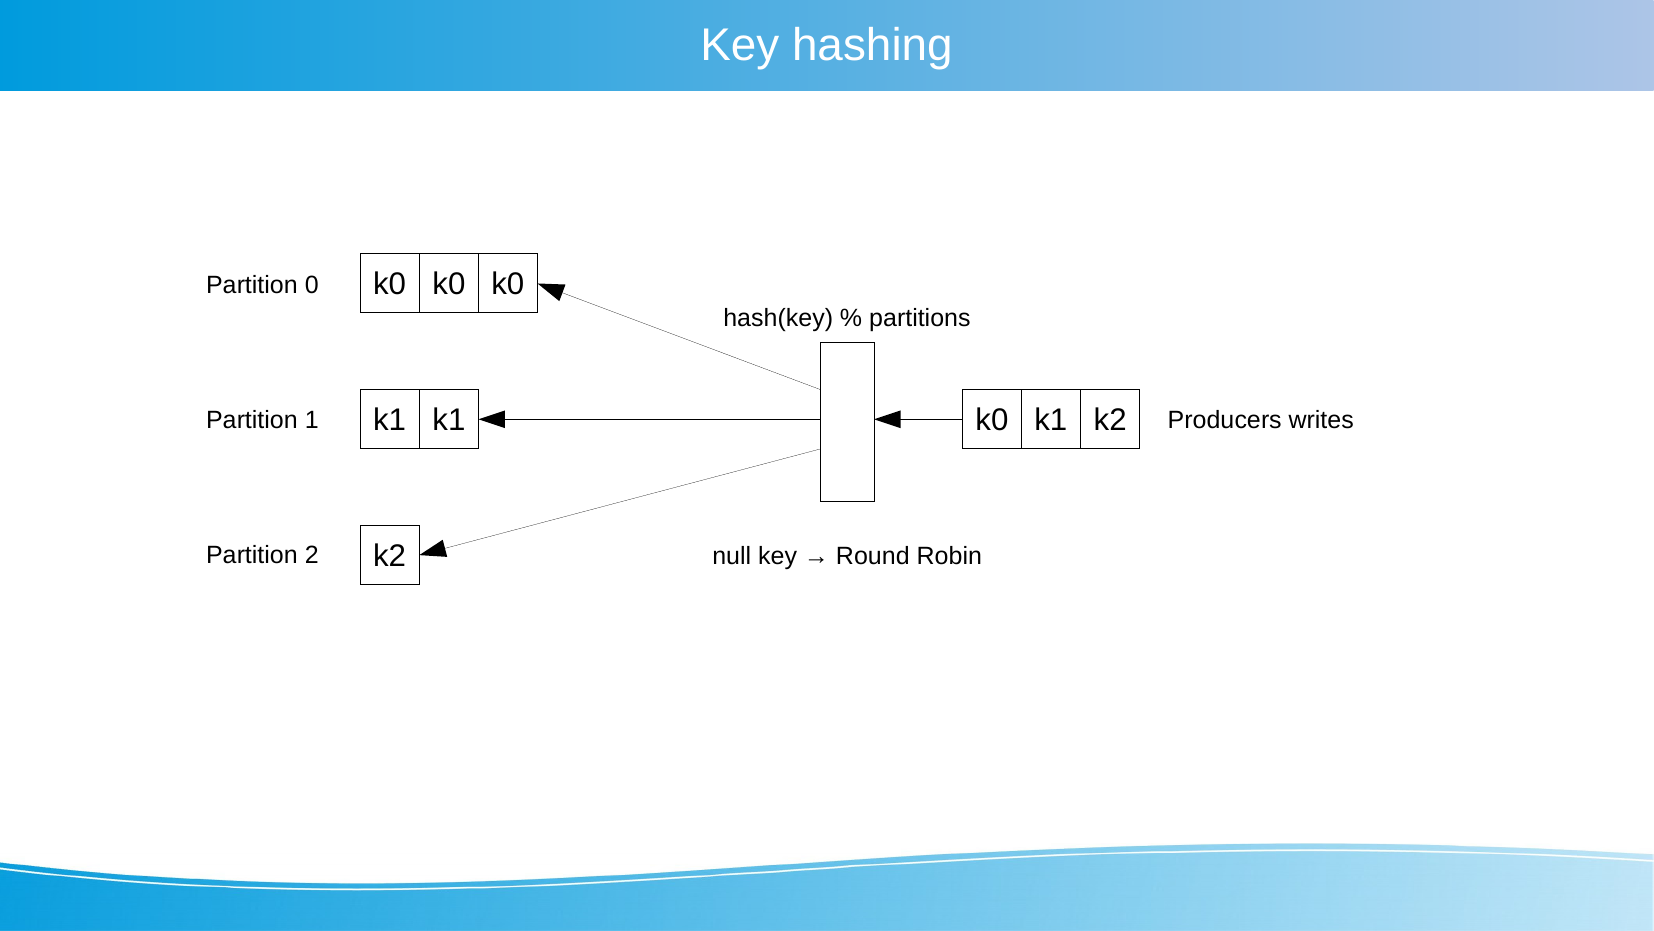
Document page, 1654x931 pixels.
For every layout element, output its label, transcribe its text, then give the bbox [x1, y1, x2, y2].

text_box k0 [361, 254, 419, 312]
text_box k2 [361, 526, 419, 584]
text_box k1 [419, 390, 478, 448]
text_box null key → Round Robin [714, 533, 981, 579]
text_box k1 [361, 390, 419, 448]
text_box Partition 1 [195, 397, 331, 443]
text_box Partition 2 [195, 532, 331, 578]
title Key hashing [82, 5, 1571, 85]
text_box k1 [1021, 390, 1080, 448]
text_box Producers writes [1163, 397, 1359, 443]
text_box k2 [1080, 390, 1139, 448]
text_box k0 [419, 254, 478, 312]
text_box hash(key) % partitions [714, 295, 981, 341]
picture [0, 843, 1654, 931]
text_box k0 [963, 390, 1021, 448]
text_box k0 [478, 254, 537, 312]
text_box Partition 0 [195, 262, 331, 308]
